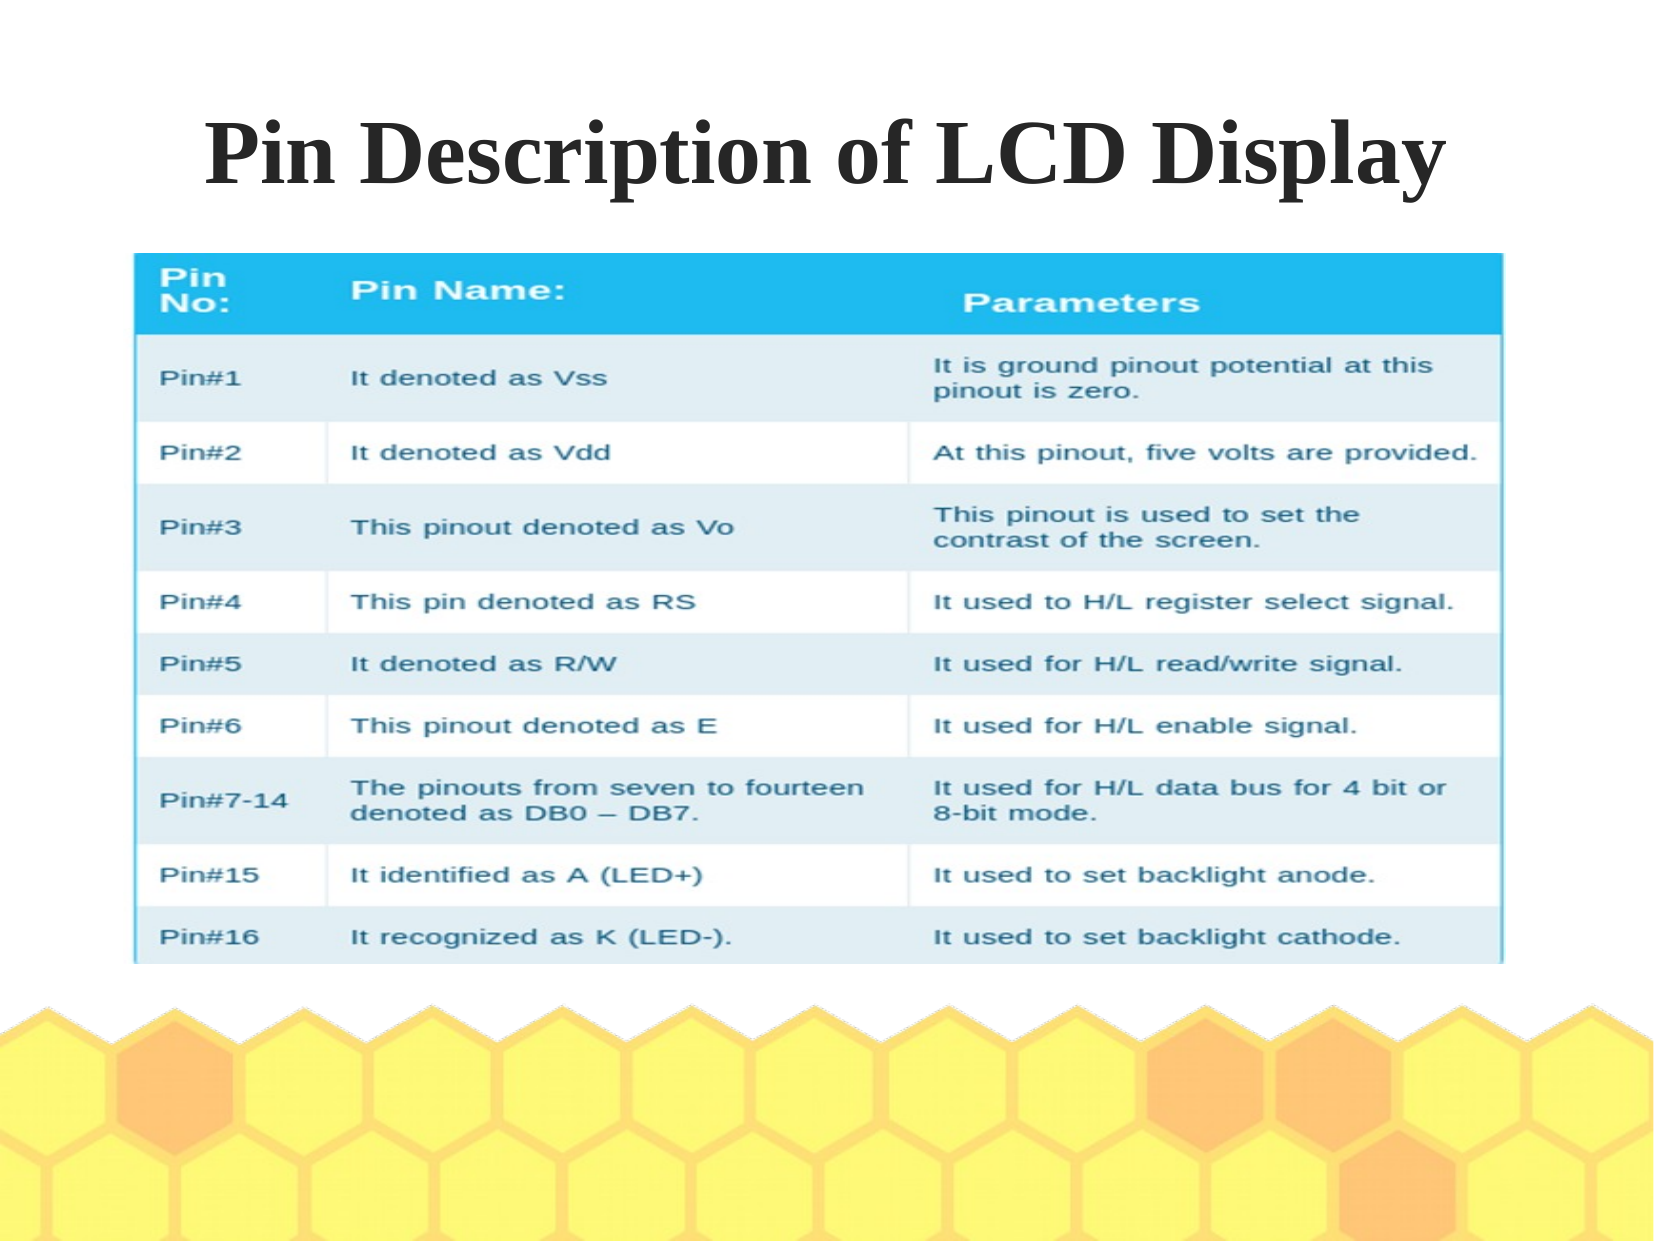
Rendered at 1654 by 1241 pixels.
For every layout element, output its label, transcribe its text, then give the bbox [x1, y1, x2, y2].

picture [0, 1001, 1654, 1241]
title Pin Description of LCD Display [82, 49, 1571, 257]
picture [123, 253, 1506, 964]
